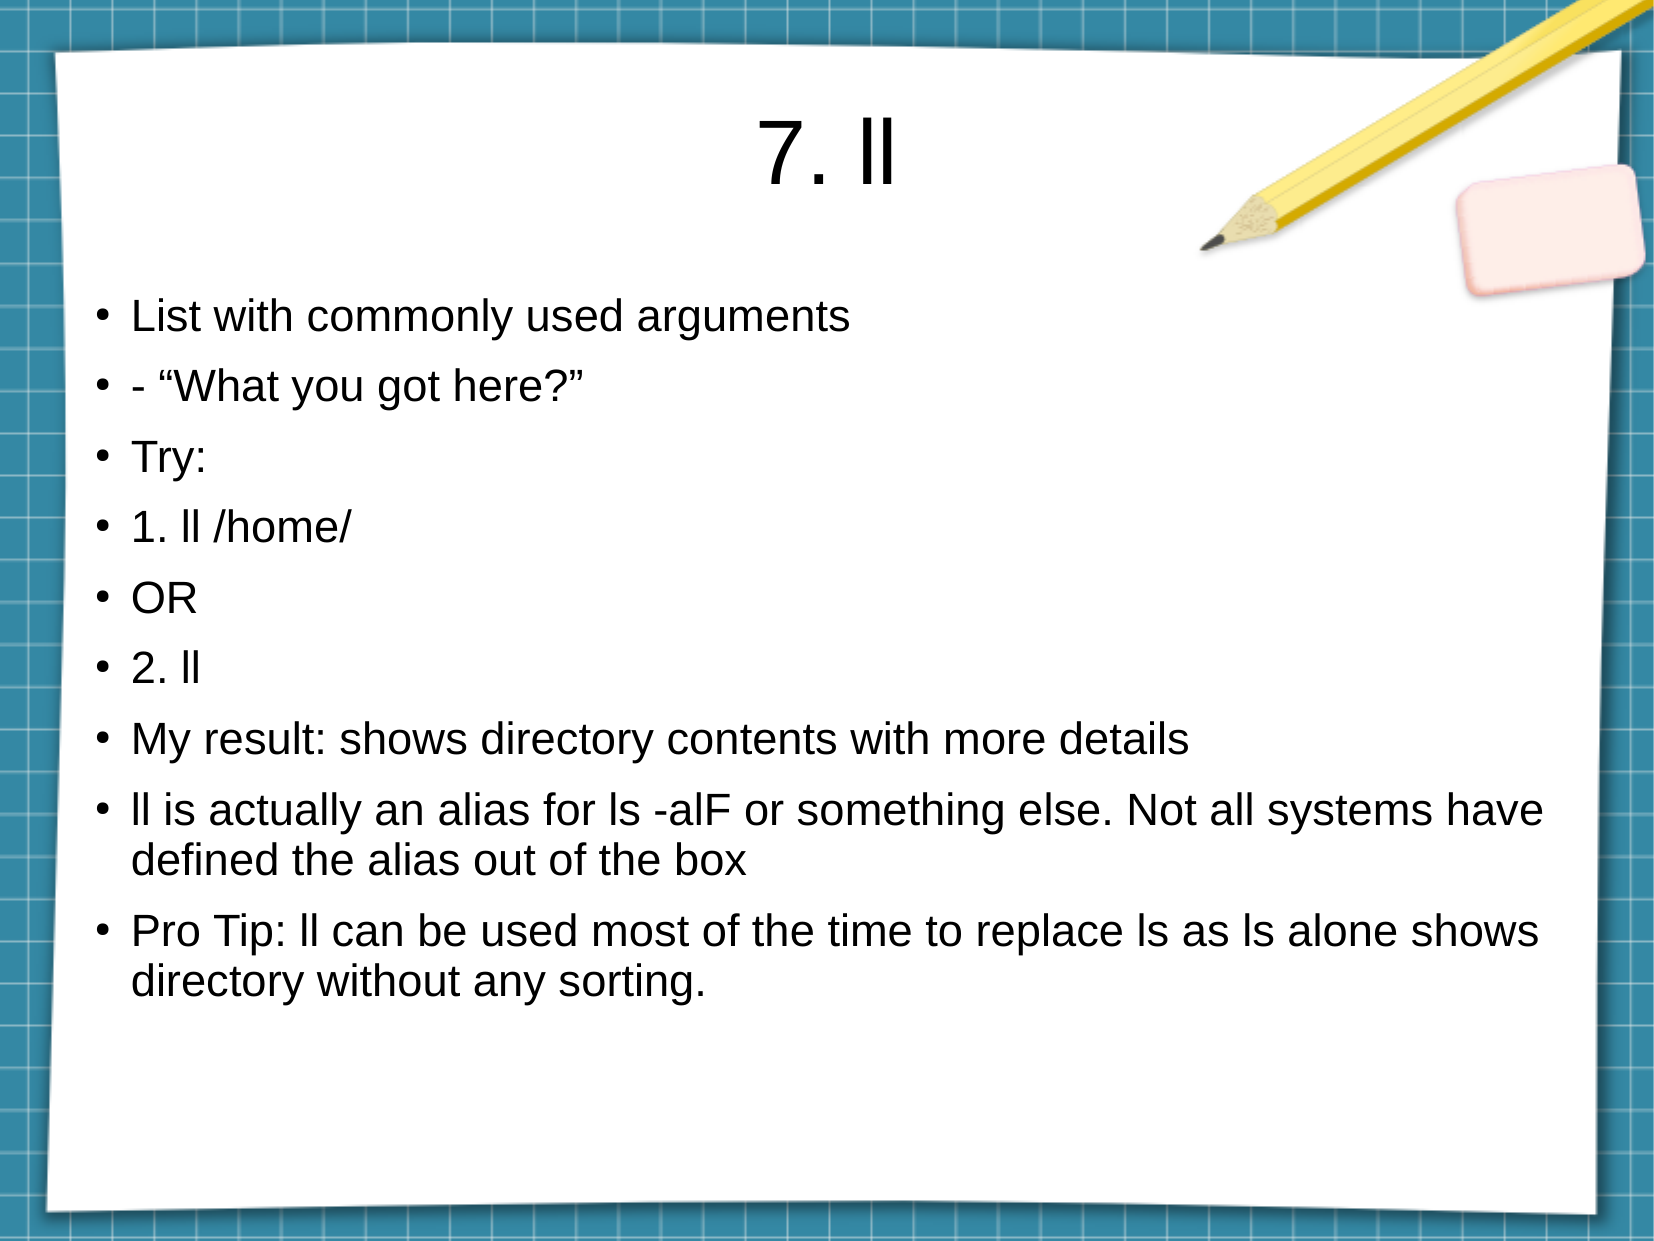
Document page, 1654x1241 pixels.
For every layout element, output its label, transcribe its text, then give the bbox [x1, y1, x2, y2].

picture [0, 0, 1654, 1241]
title 7. ll [82, 49, 1571, 257]
list List with commonly used arguments - “What you got here?” Try: 1. ll /home/ OR 2. ll My result: shows directory contents with more details ll is actually an alias for ls -alF or something else. Not all systems have defined the alias out of the box Pro Tip: ll can be used most of the time to replace ls as ls alone shows directory without any sorting. [82, 290, 1571, 1010]
